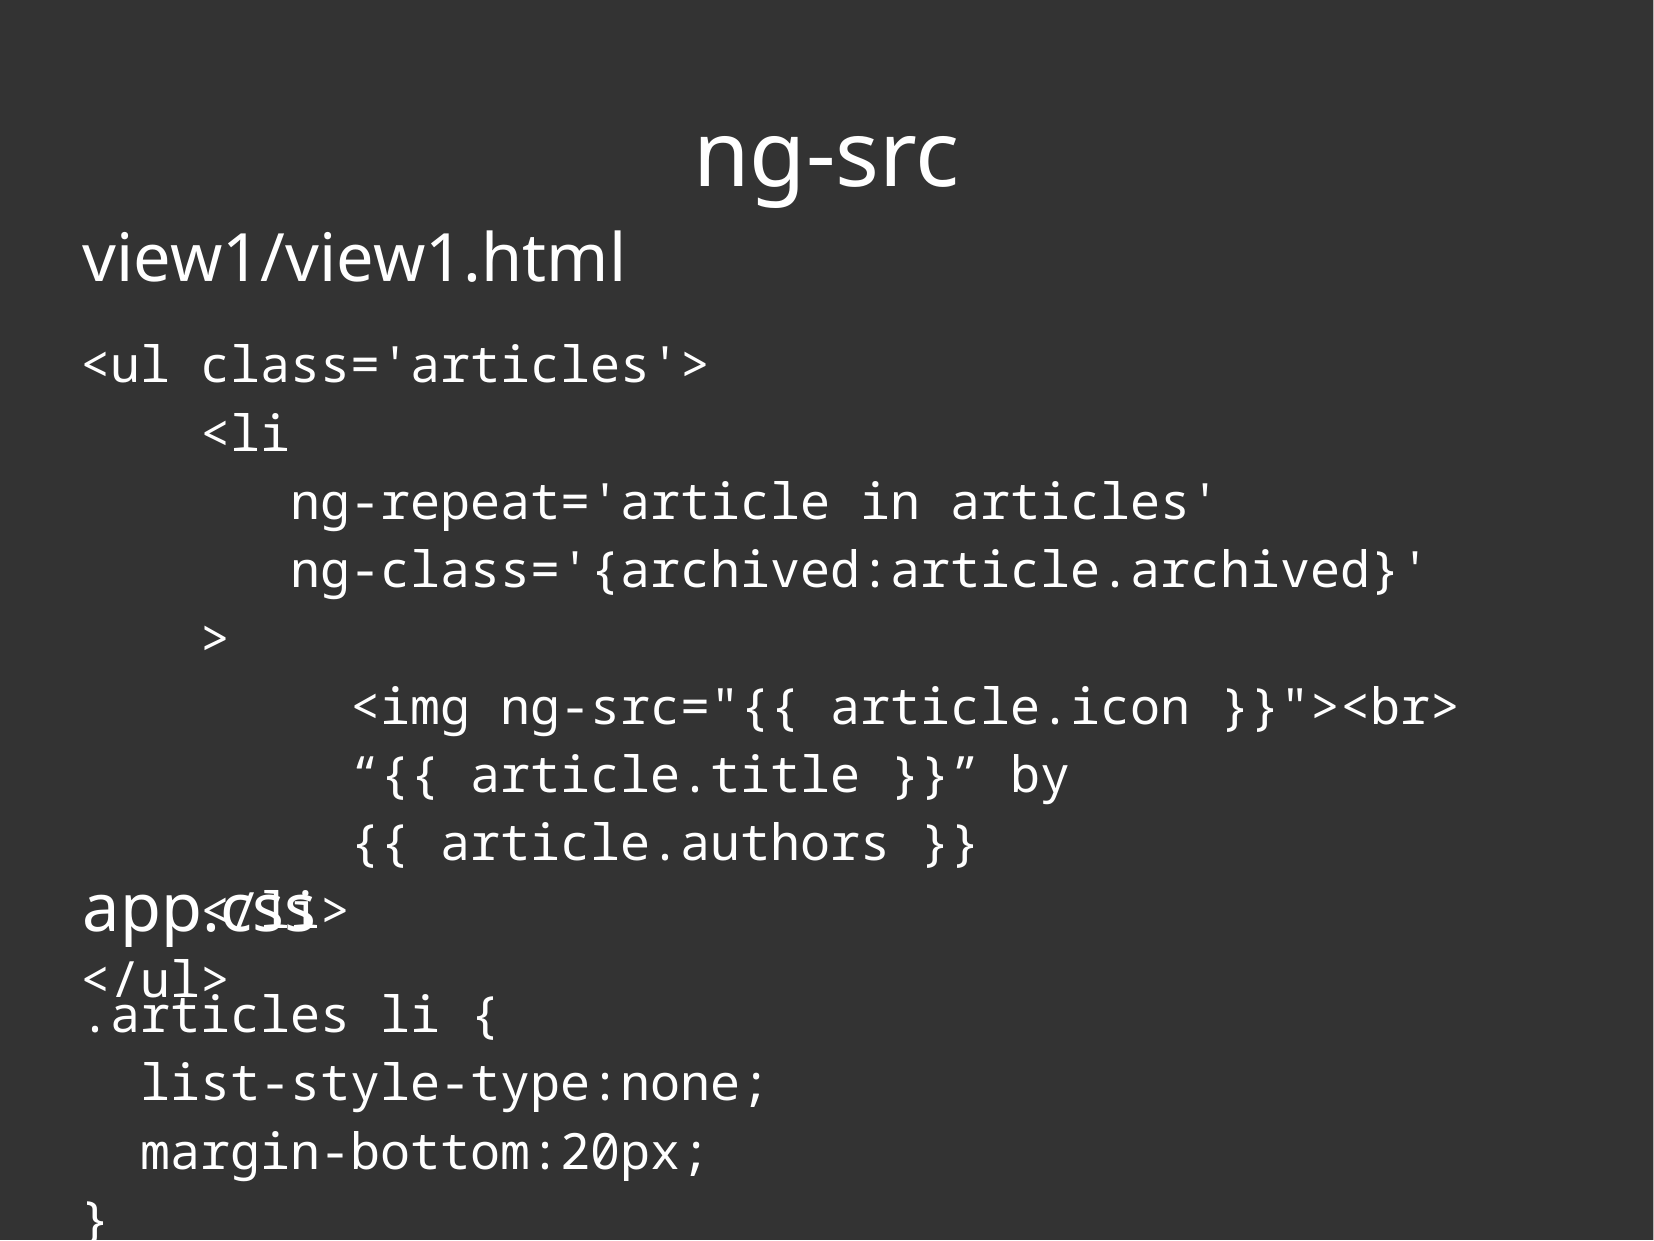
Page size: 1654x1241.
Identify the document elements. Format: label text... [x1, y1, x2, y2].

title ng-src [82, 47, 1571, 183]
title app.css [82, 833, 1572, 978]
text_box <ul class='articles'> <li ng-repeat='article in articles' ng-class='{archived:article.archived}' > <img ng-src="{{ article.icon }}"><br> “{{ article.title }}” by {{ article.authors }} </li> </ul> [65, 322, 1554, 838]
title view1/view1.html [82, 183, 1572, 328]
text_box .articles li { list-style-type:none; margin-bottom:20px; } [65, 971, 1554, 1187]
